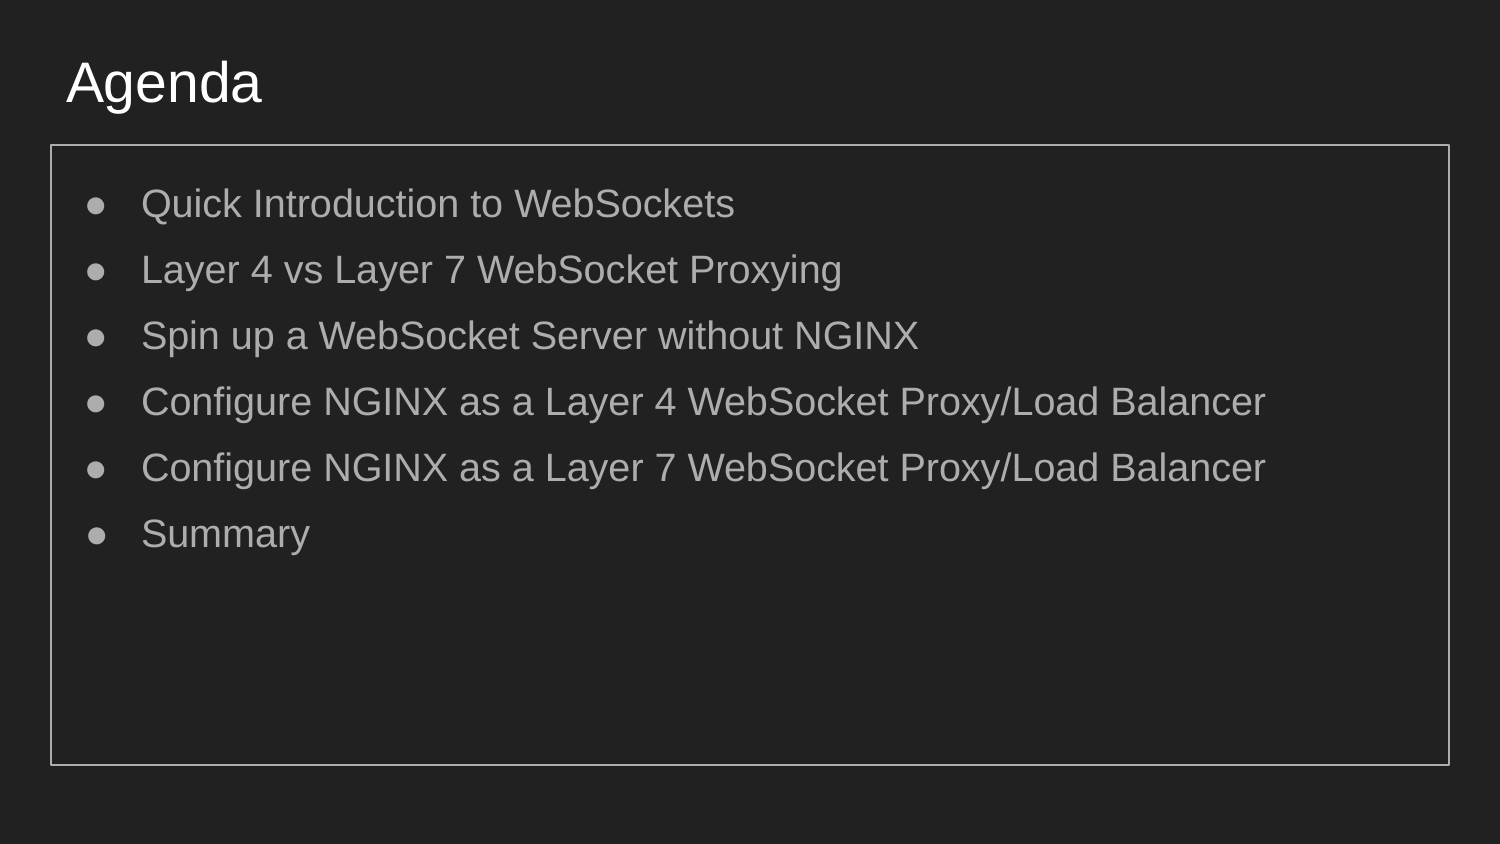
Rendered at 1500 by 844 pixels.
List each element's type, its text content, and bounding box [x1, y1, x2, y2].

title Agenda [51, 36, 1449, 131]
list Quick Introduction to WebSockets Layer 4 vs Layer 7 WebSocket Proxying Spin up a WebSocket Server without NGINX Configure NGINX as a Layer 4 WebSocket Proxy/Load Balancer Configure NGINX as a Layer 7 WebSocket Proxy/Load Balancer Summary [51, 145, 1449, 765]
